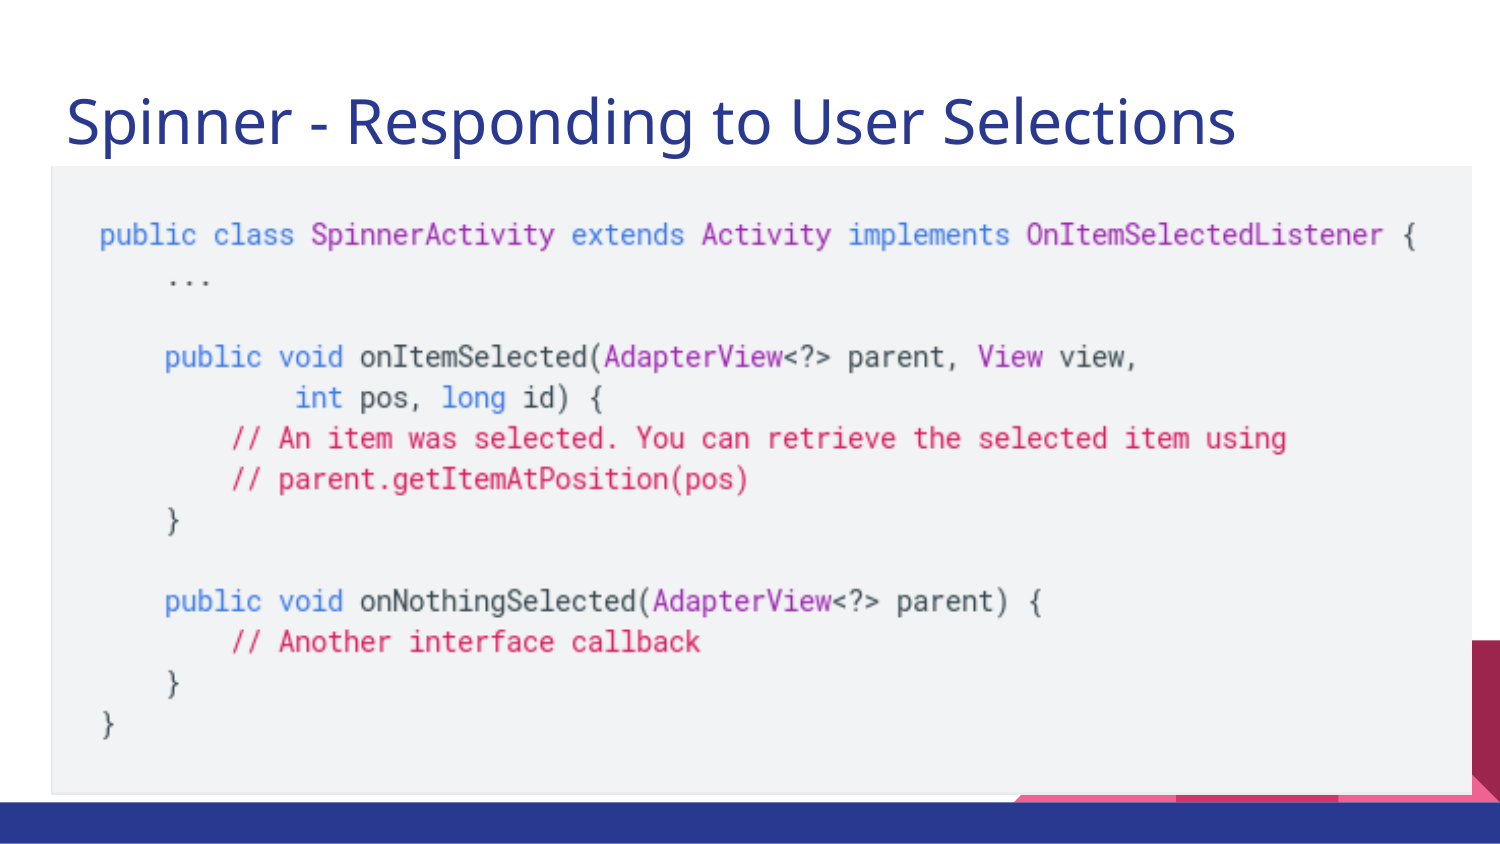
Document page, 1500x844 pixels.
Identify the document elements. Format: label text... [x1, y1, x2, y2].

title Spinner - Responding to User Selections [51, 67, 1449, 166]
picture [51, 166, 1472, 796]
